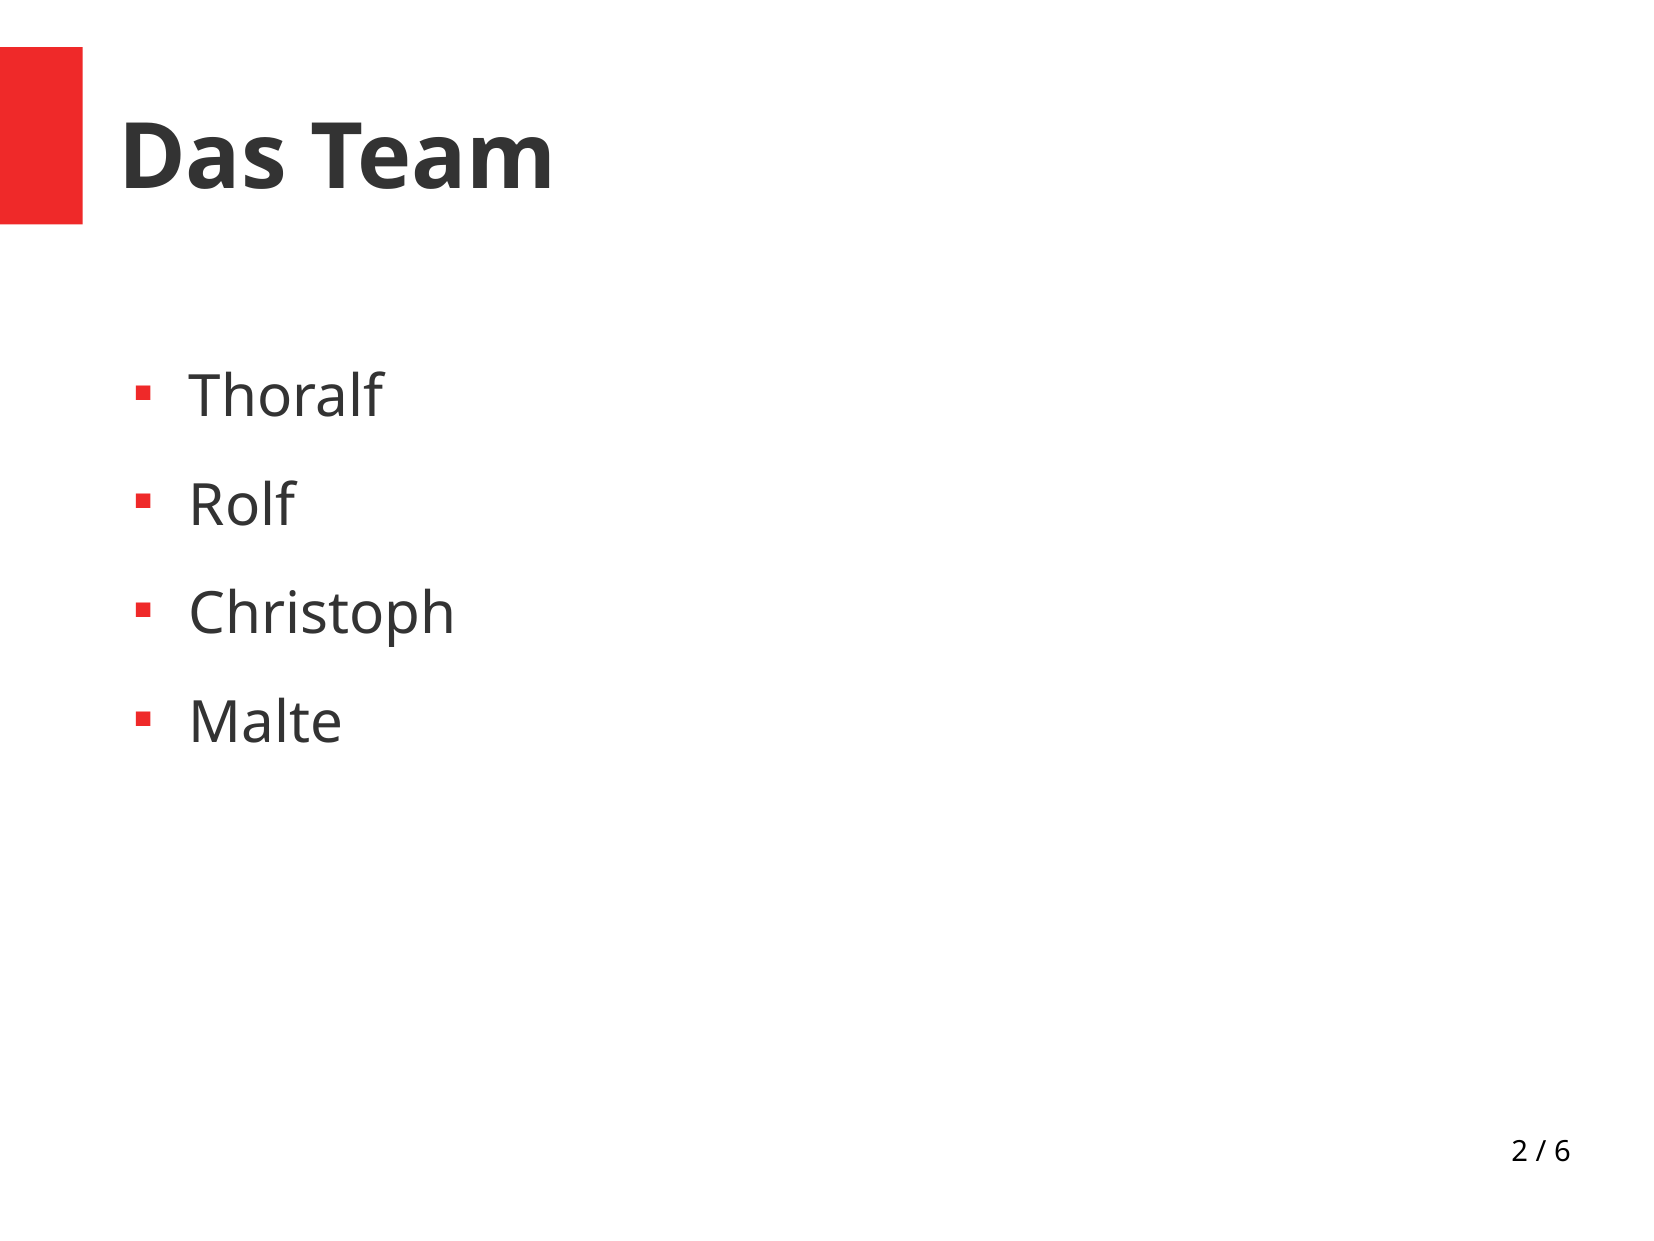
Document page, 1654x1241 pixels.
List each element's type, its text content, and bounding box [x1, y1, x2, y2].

list Thoralf Rolf Christoph Malte [118, 354, 1536, 1074]
title Das Team [118, 49, 1571, 257]
